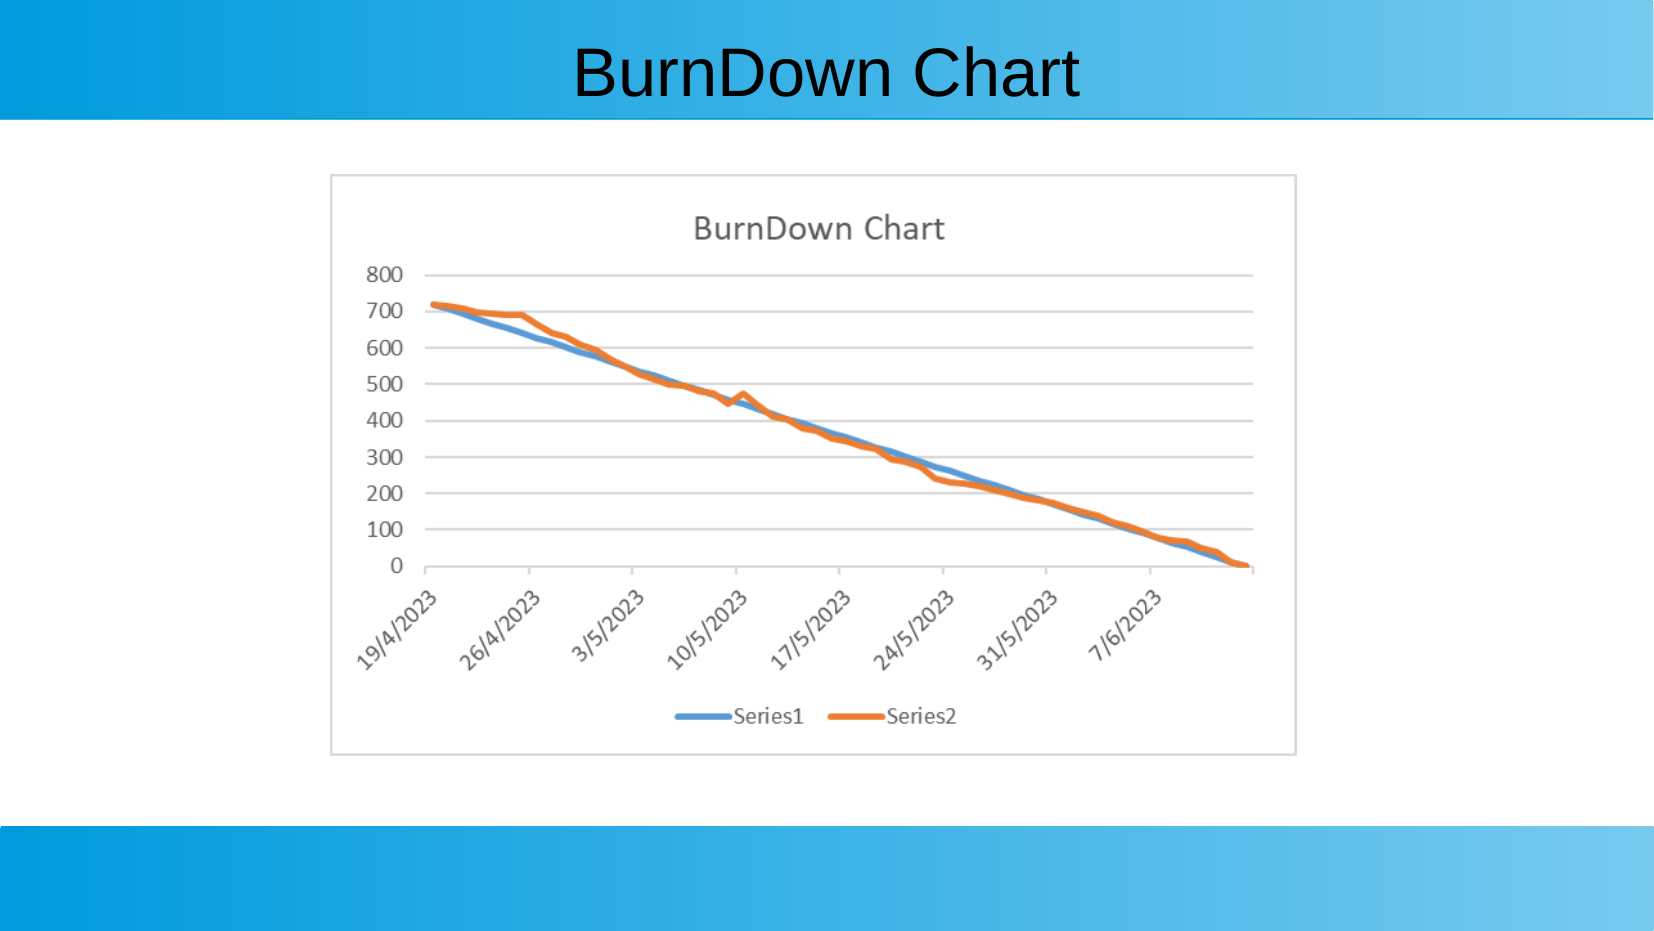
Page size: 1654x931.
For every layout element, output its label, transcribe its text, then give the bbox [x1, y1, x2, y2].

title BurnDown Chart [59, 29, 1595, 108]
picture [330, 174, 1297, 756]
